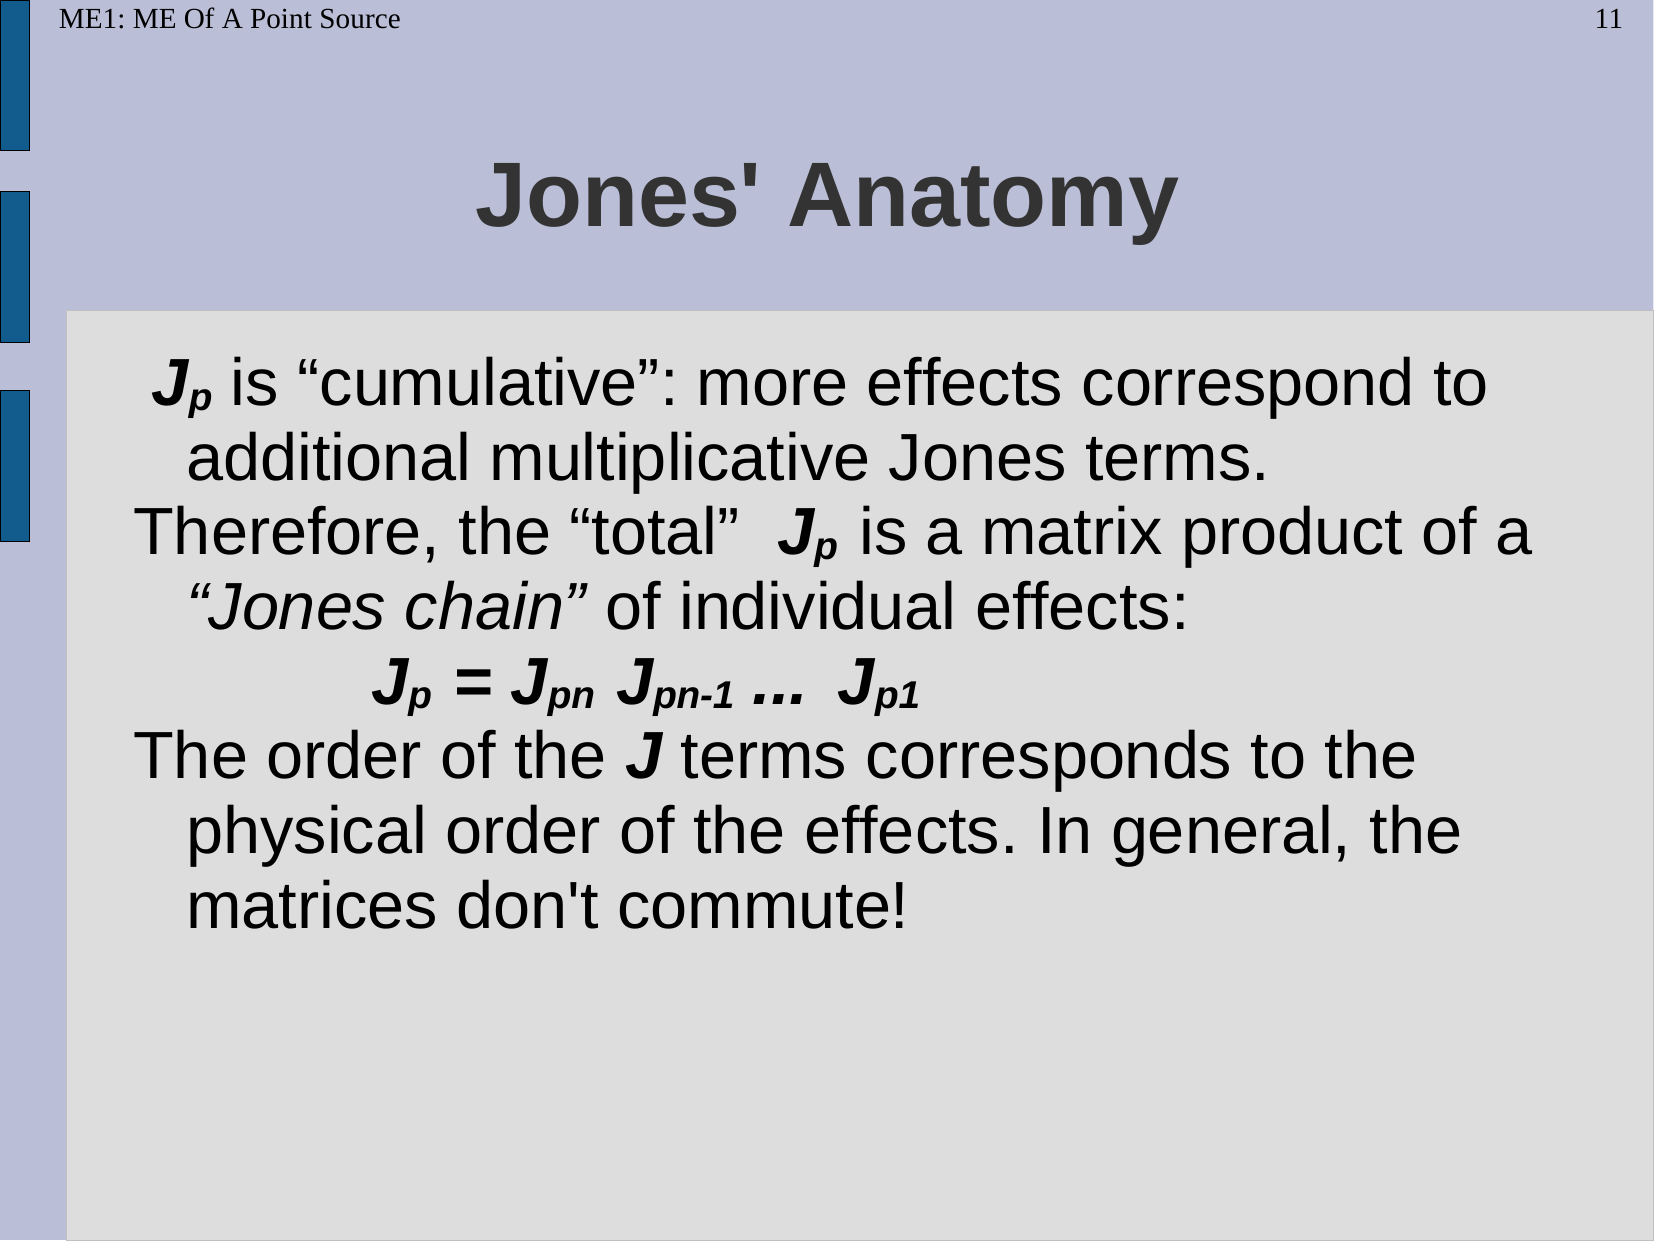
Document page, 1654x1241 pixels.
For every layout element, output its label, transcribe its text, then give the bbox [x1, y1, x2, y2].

list Jp is “cumulative”: more effects correspond to additional multiplicative Jones terms. Therefore, the “total” Jp is a matrix product of a “Jones chain” of individual effects: Jp = Jpn Jpn-1 ... Jp1 The order of the J terms corresponds to the physical order of the effects. In general, the matrices don't commute! [115, 344, 1625, 1187]
title Jones' Anatomy [121, 91, 1534, 299]
